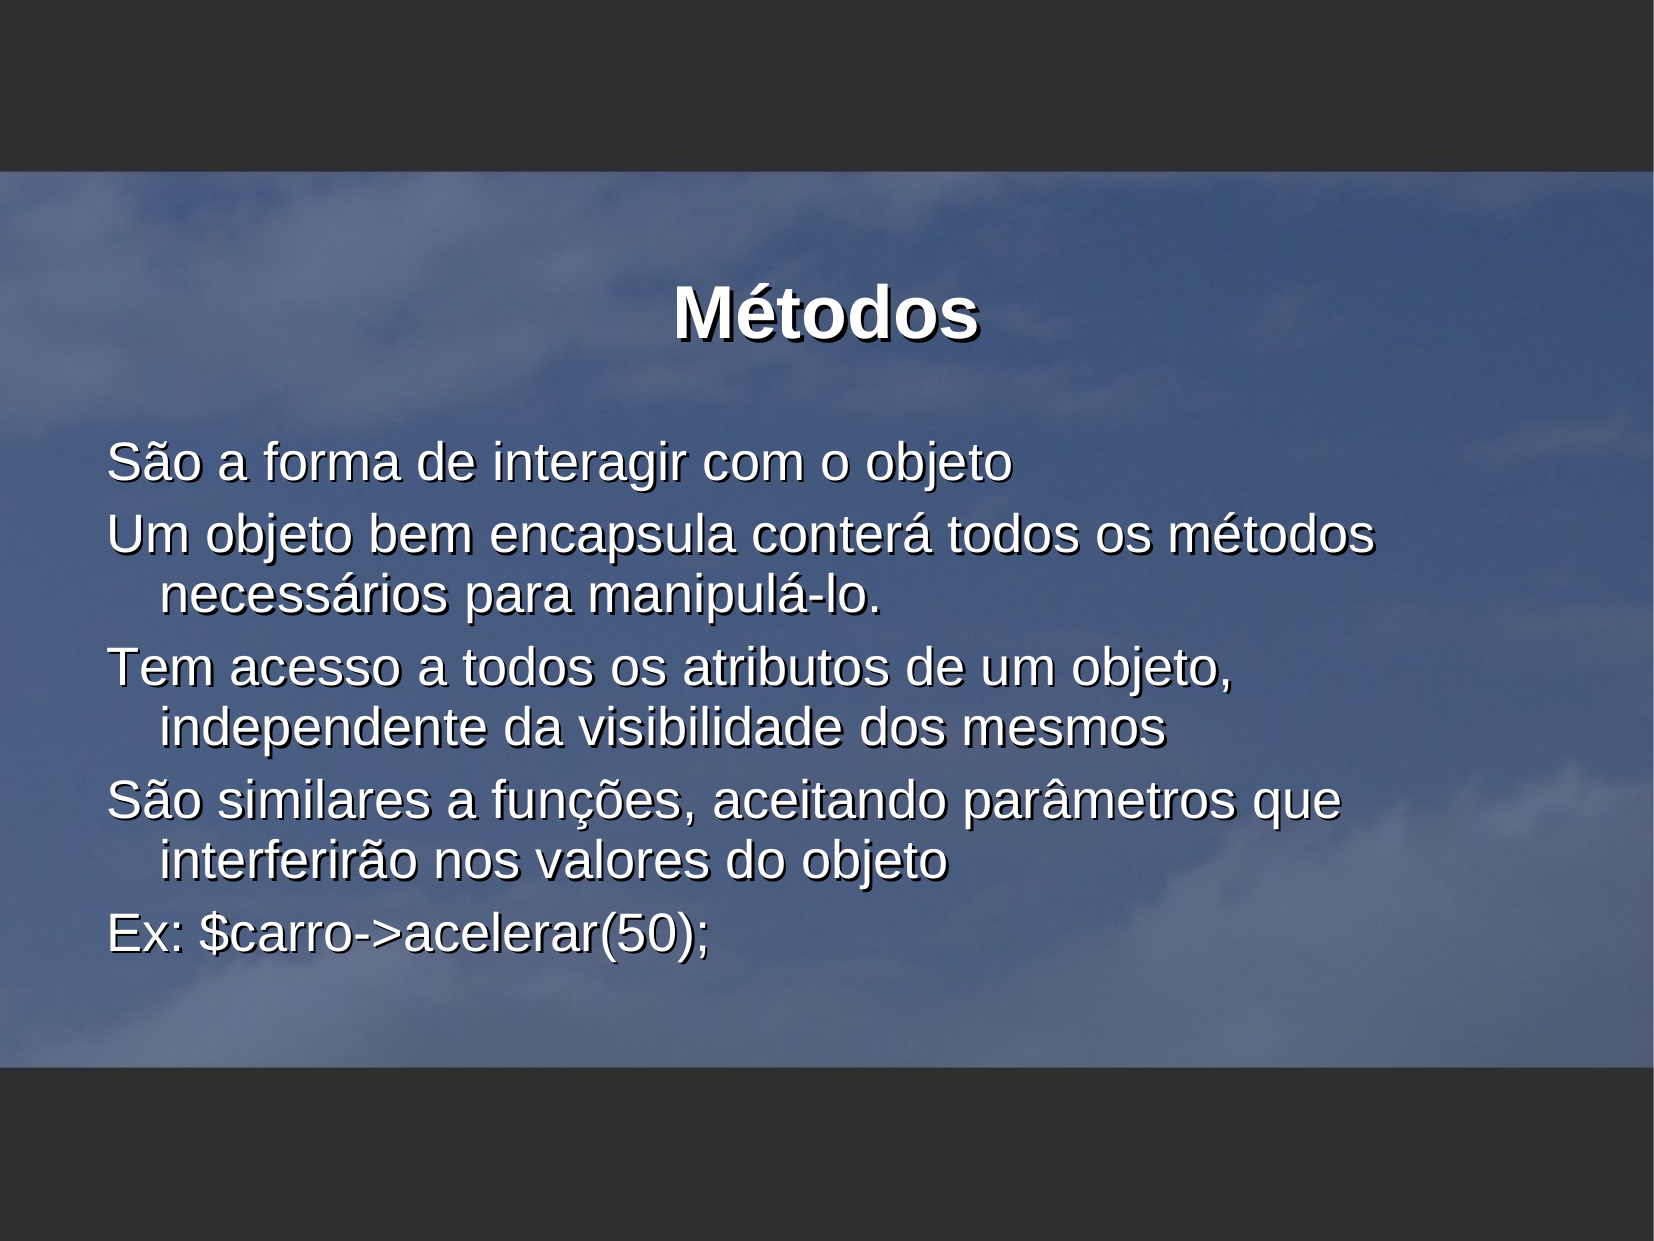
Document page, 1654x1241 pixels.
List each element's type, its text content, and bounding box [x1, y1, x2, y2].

list São a forma de interagir com o objeto Um objeto bem encapsula conterá todos os métodos necessários para manipulá-lo. Tem acesso a todos os atributos de um objeto, independente da visibilidade dos mesmos São similares a funções, aceitando parâmetros que interferirão nos valores do objeto Ex: $carro->acelerar(50); [88, 431, 1565, 963]
title Métodos [88, 231, 1565, 395]
picture [0, 0, 1654, 1241]
